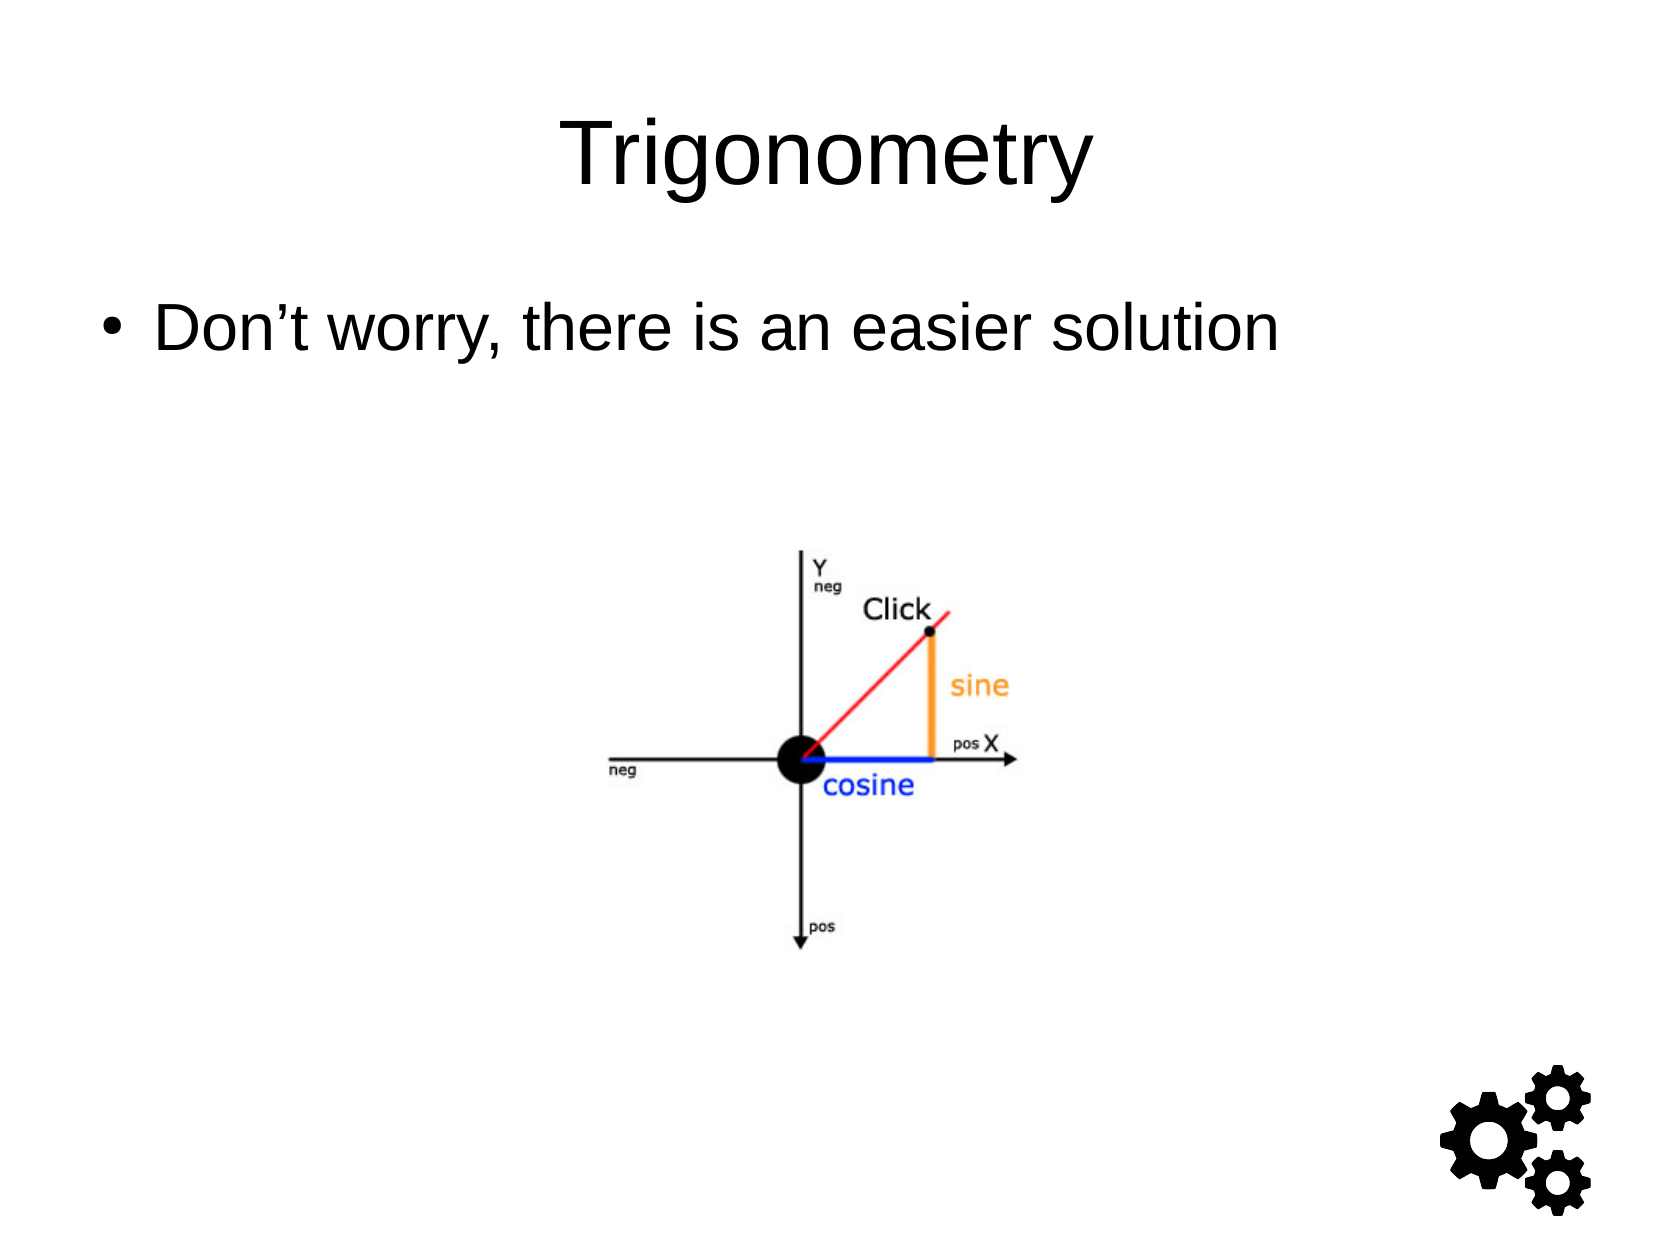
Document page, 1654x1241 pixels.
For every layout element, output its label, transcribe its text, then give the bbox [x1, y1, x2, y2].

list Don’t worry, there is an easier solution [82, 290, 1571, 1010]
title Trigonometry [82, 49, 1571, 257]
picture [1440, 1065, 1591, 1216]
picture [583, 524, 1036, 960]
